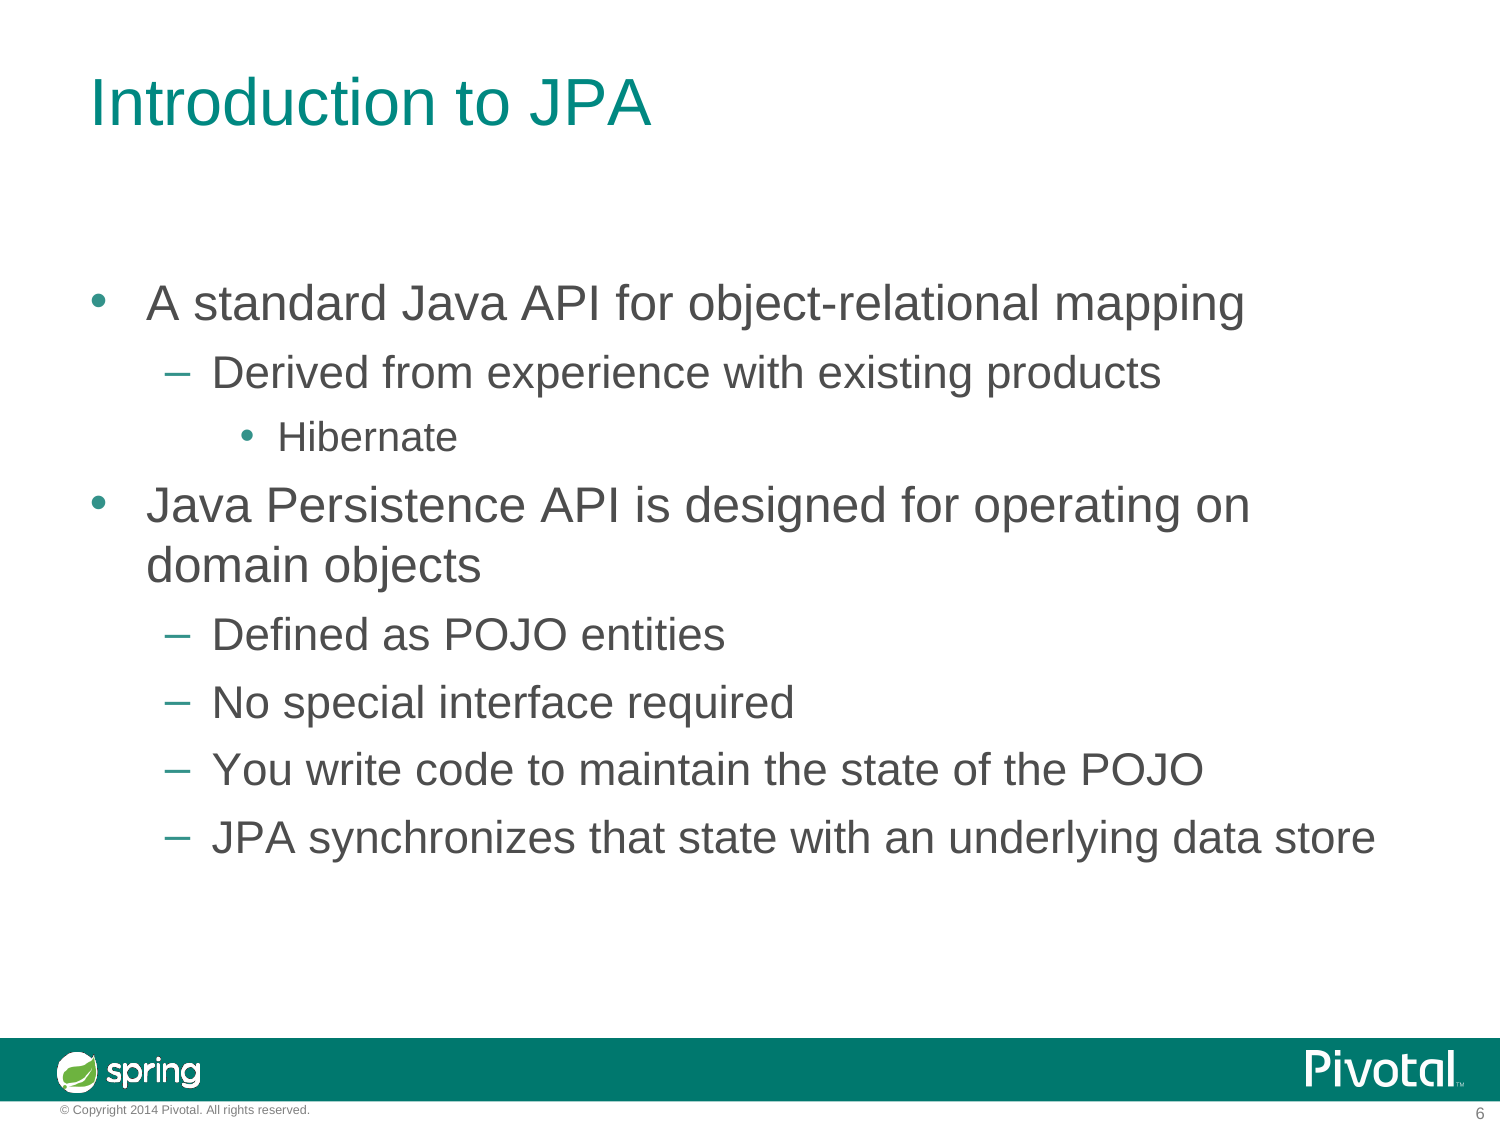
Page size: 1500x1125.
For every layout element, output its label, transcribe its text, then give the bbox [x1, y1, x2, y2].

picture [32, 1041, 210, 1103]
title Introduction to JPA [75, 45, 1426, 233]
list A standard Java API for object-relational mapping Derived from experience with existing products Hibernate Java Persistence API is designed for operating on domain objects Defined as POJO entities No special interface required You write code to maintain the state of the POJO JPA synchronizes that state with an underlying data store [75, 262, 1426, 1005]
picture [1306, 1050, 1464, 1087]
